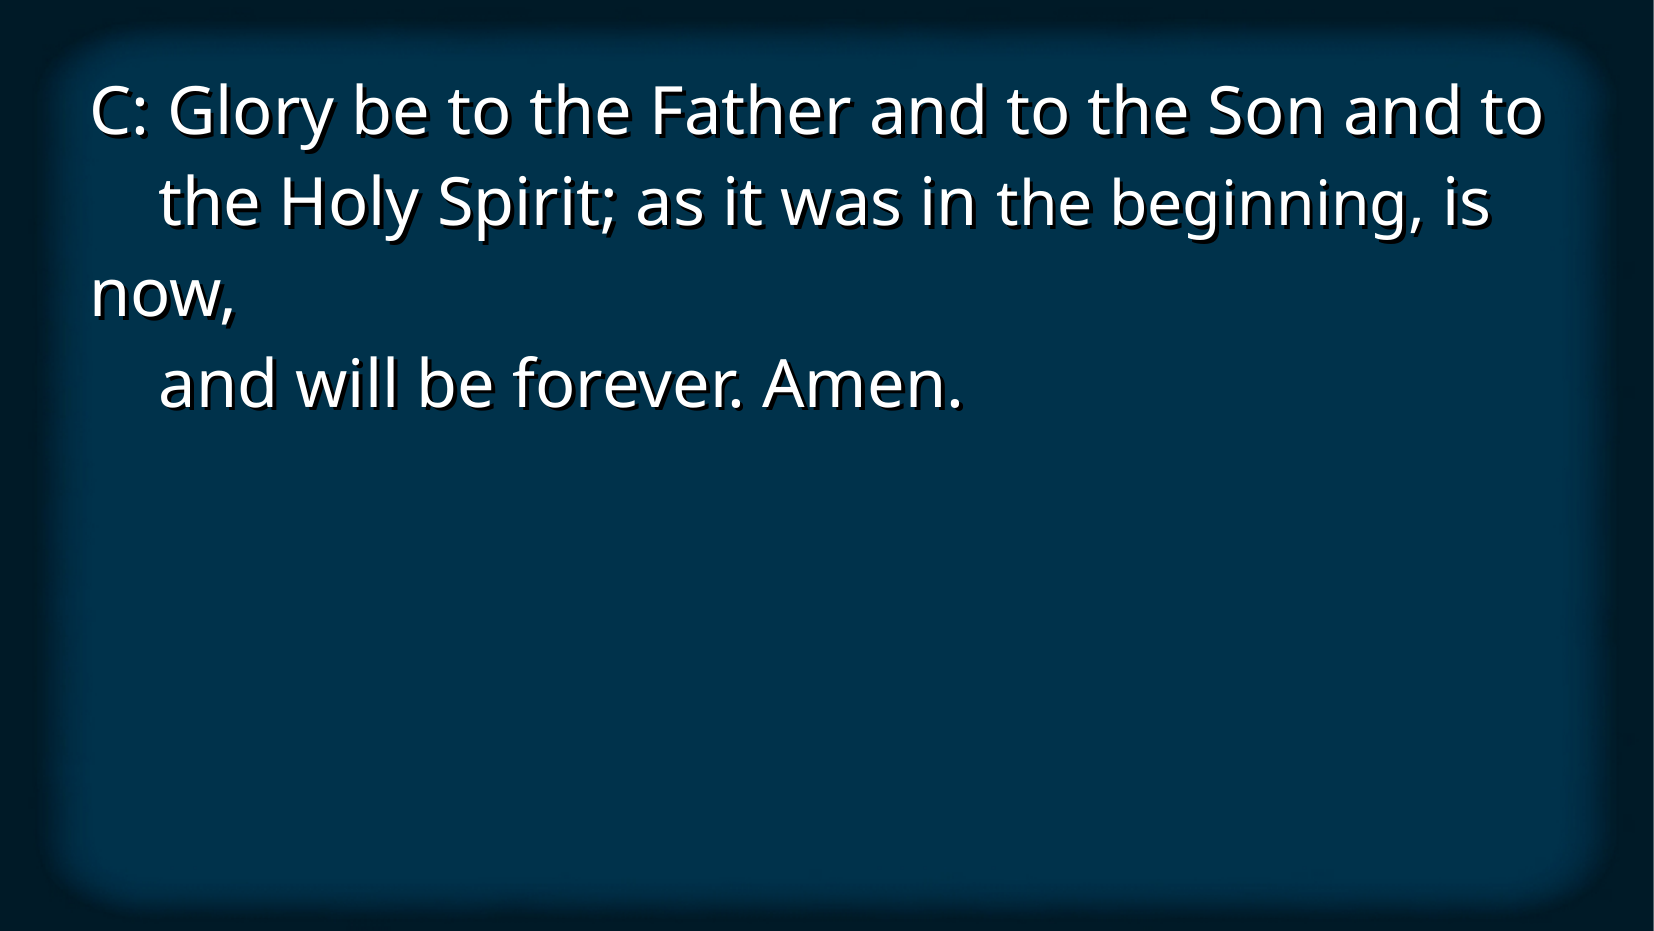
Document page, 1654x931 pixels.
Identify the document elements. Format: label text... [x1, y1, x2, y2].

text_box C: Glory be to the Father and to the Son and to the Holy Spirit; as it was in the beginning, is now, and will be forever. Amen. [75, 56, 1591, 338]
picture [0, 0, 1654, 931]
